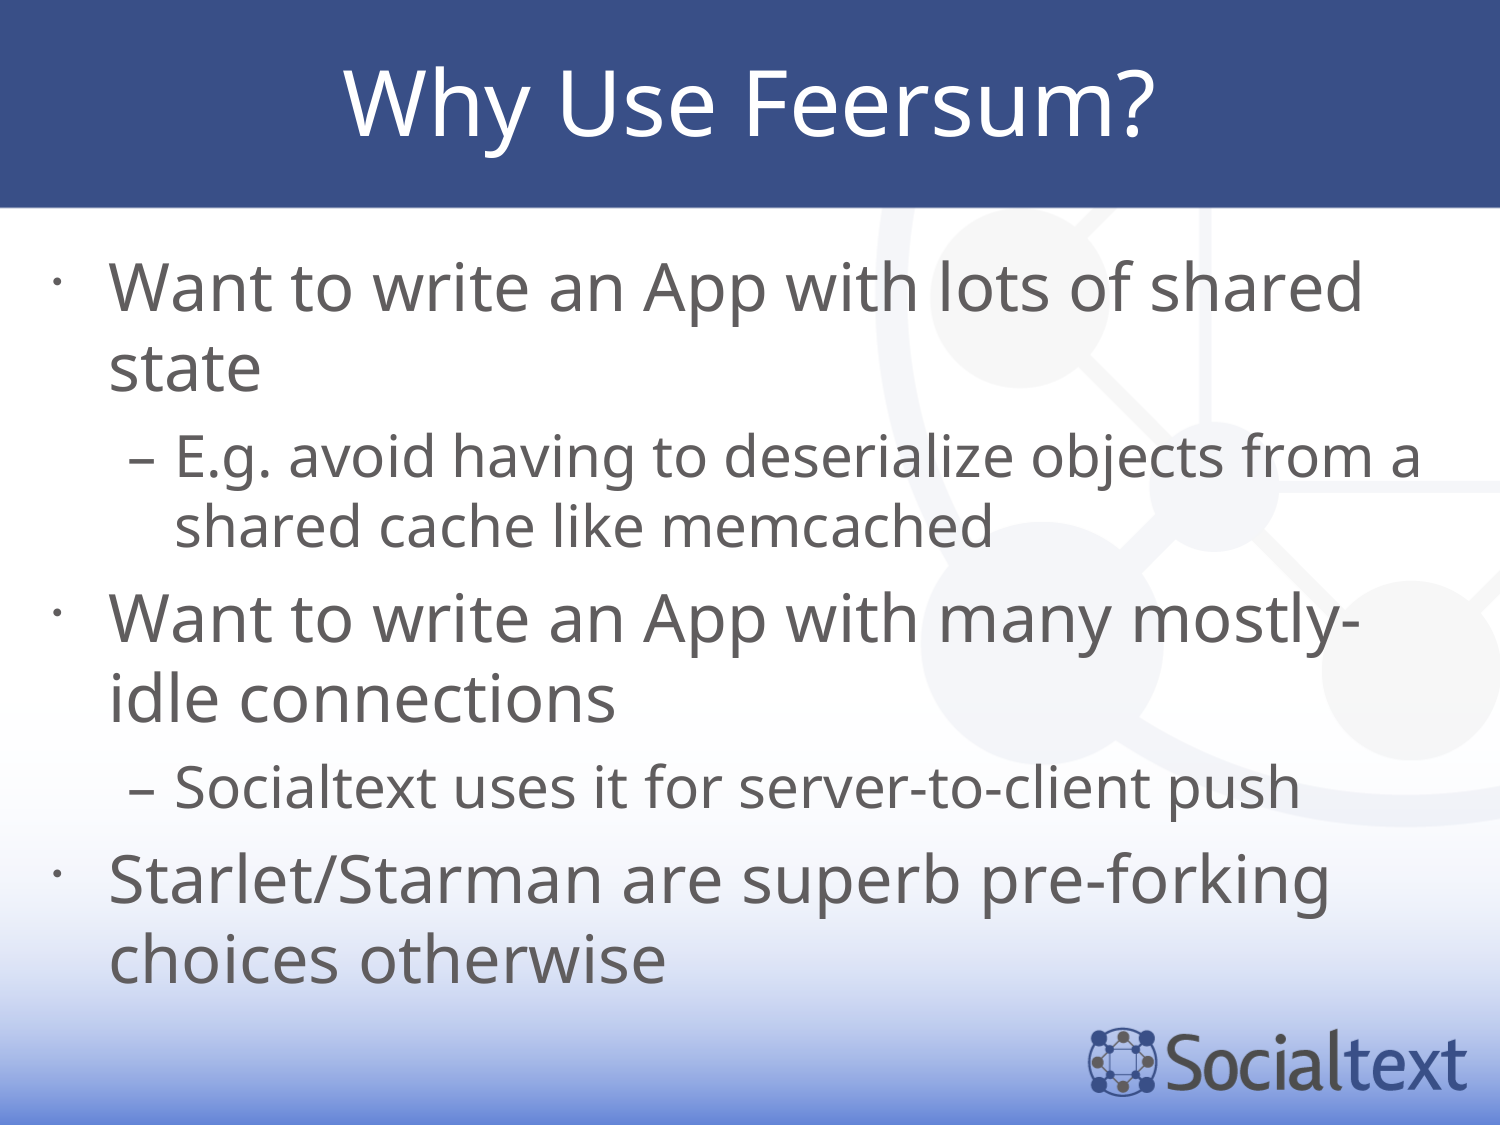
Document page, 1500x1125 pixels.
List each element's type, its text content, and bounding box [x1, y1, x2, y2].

picture [0, 0, 1500, 1125]
title Why Use Feersum? [12, 0, 1488, 214]
list Want to write an App with lots of shared state E.g. avoid having to deserialize objects from a shared cache like memcached Want to write an App with many mostly-idle connections Socialtext uses it for server-to-client push Starlet/Starman are superb pre-forking choices otherwise [37, 237, 1463, 989]
